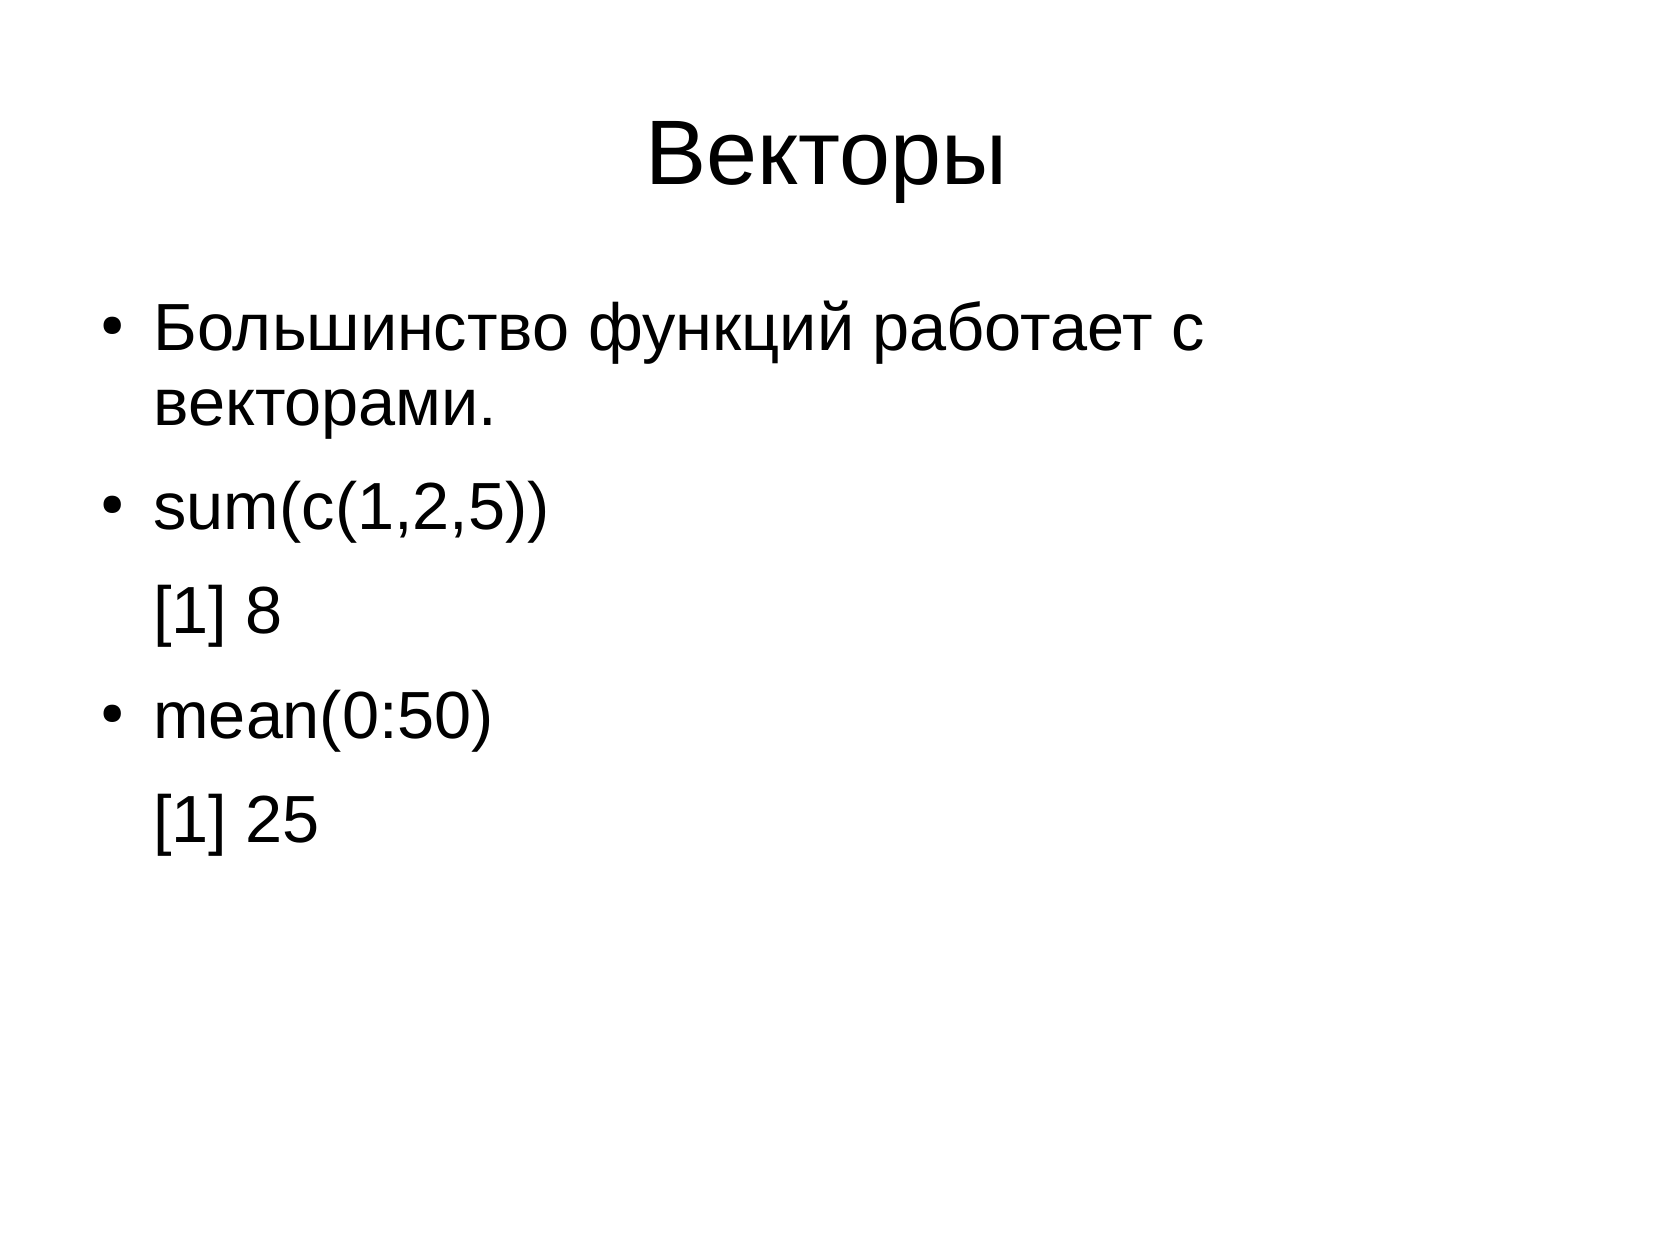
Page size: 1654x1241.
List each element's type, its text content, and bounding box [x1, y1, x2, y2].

title Векторы [82, 49, 1571, 257]
list Большинство функций работает с векторами. sum(c(1,2,5)) [1] 8 mean(0:50) [1] 25 [82, 290, 1538, 1010]
